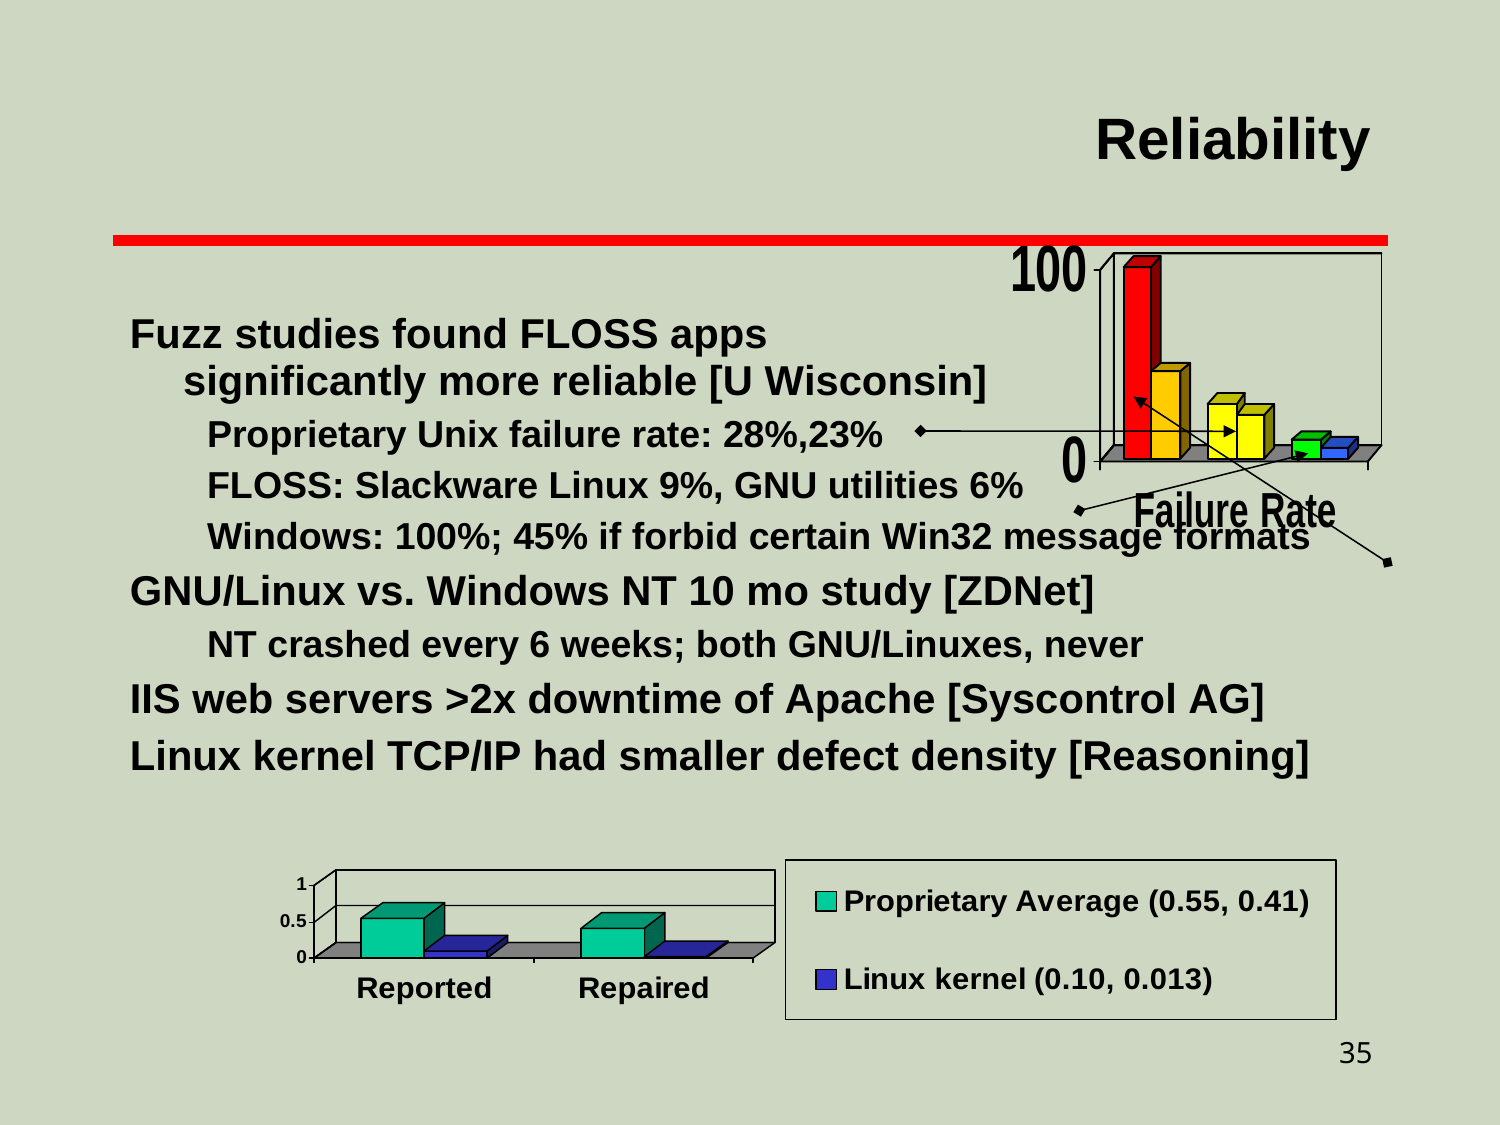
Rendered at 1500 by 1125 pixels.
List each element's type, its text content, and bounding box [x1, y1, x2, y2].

list Fuzz studies found FLOSS apps significantly more reliable [U Wisconsin] Proprietary Unix failure rate: 28%,23% FLOSS: Slackware Linux 9%, GNU utilities 6% Windows: 100%; 45% if forbid certain Win32 message formats GNU/Linux vs. Windows NT 10 mo study [ZDNet] NT crashed every 6 weeks; both GNU/Linuxes, never IIS web servers >2x downtime of Apache [Syscontrol AG] Linux kernel TCP/IP had smaller defect density [Reasoning] [112, 310, 1388, 938]
chart [920, 168, 1466, 602]
title Reliability [90, 64, 1372, 215]
chart [55, 847, 1372, 1038]
